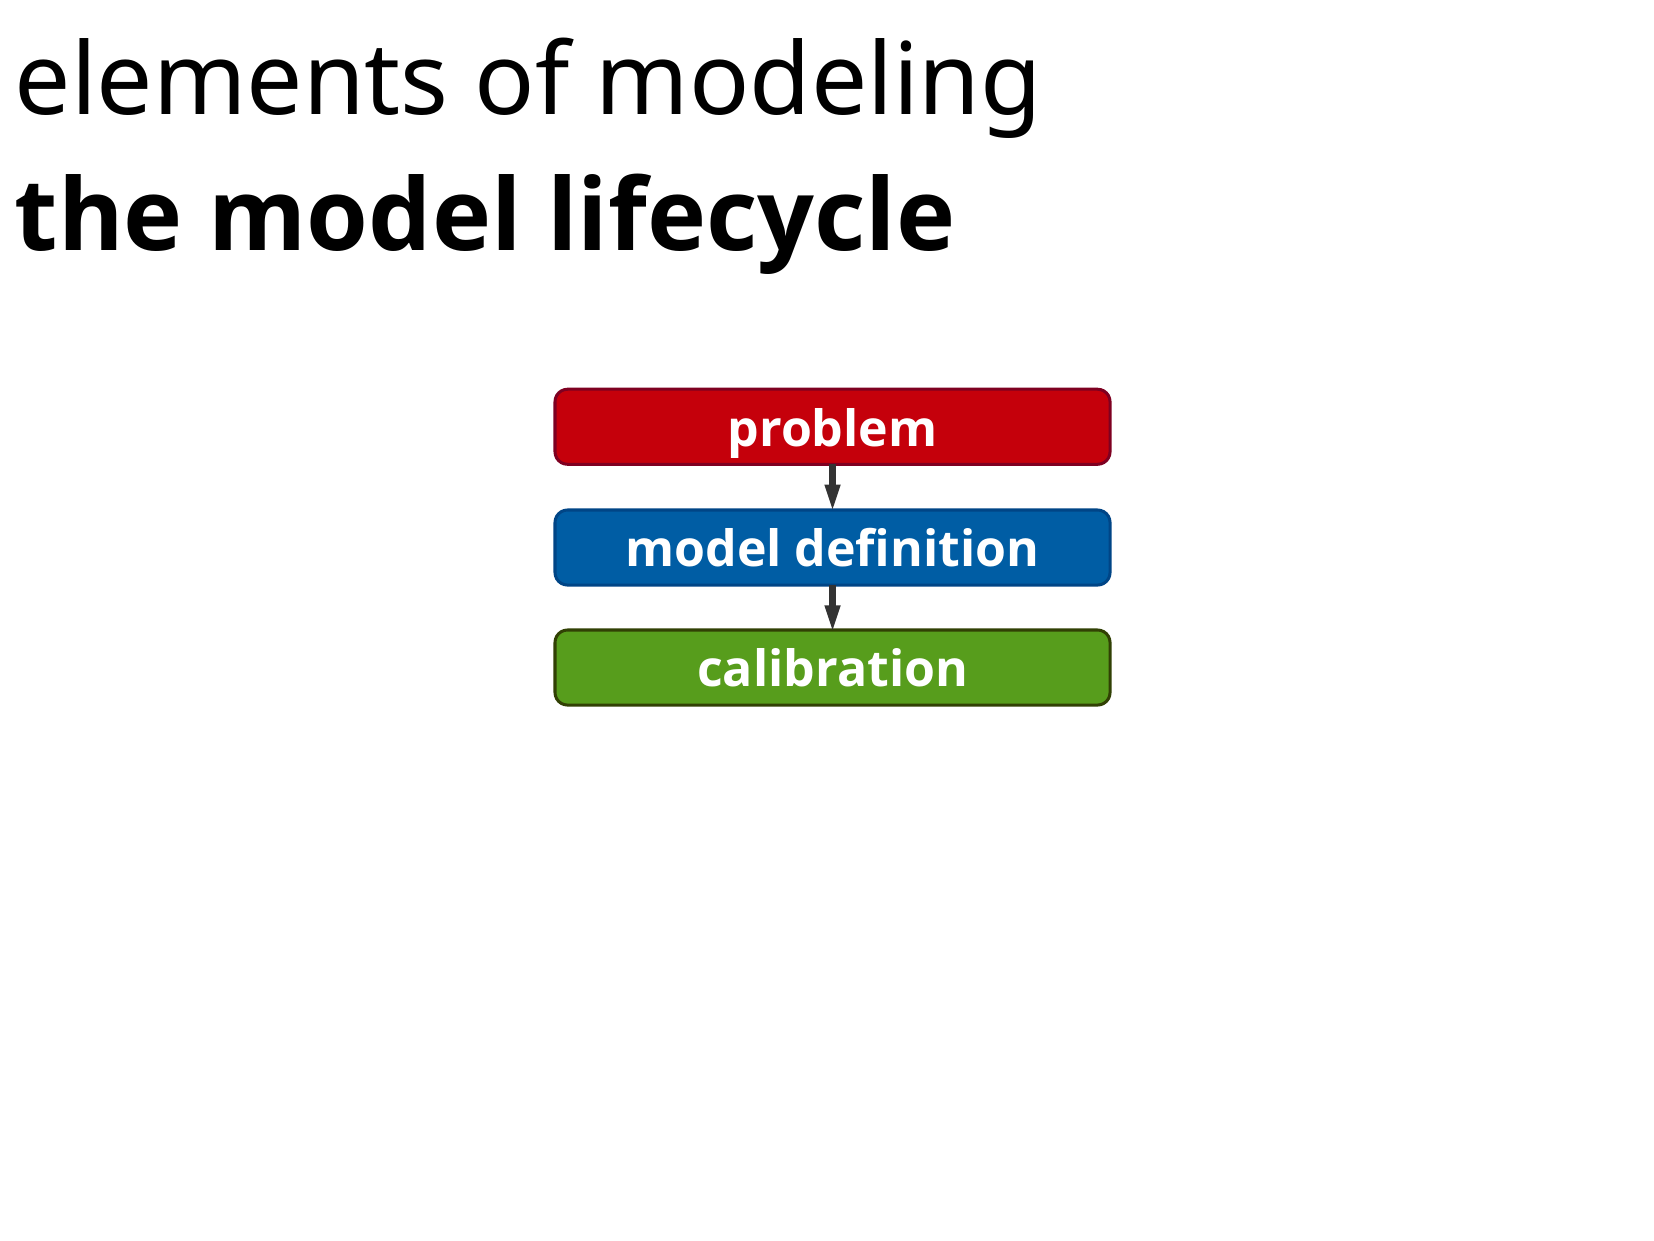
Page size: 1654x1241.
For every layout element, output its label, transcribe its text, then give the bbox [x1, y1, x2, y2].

text_box model definition [555, 510, 1111, 586]
text_box calibration [555, 630, 1111, 706]
text_box problem [555, 389, 1111, 465]
text_box elements of modeling the model lifecycle [0, 0, 1121, 279]
